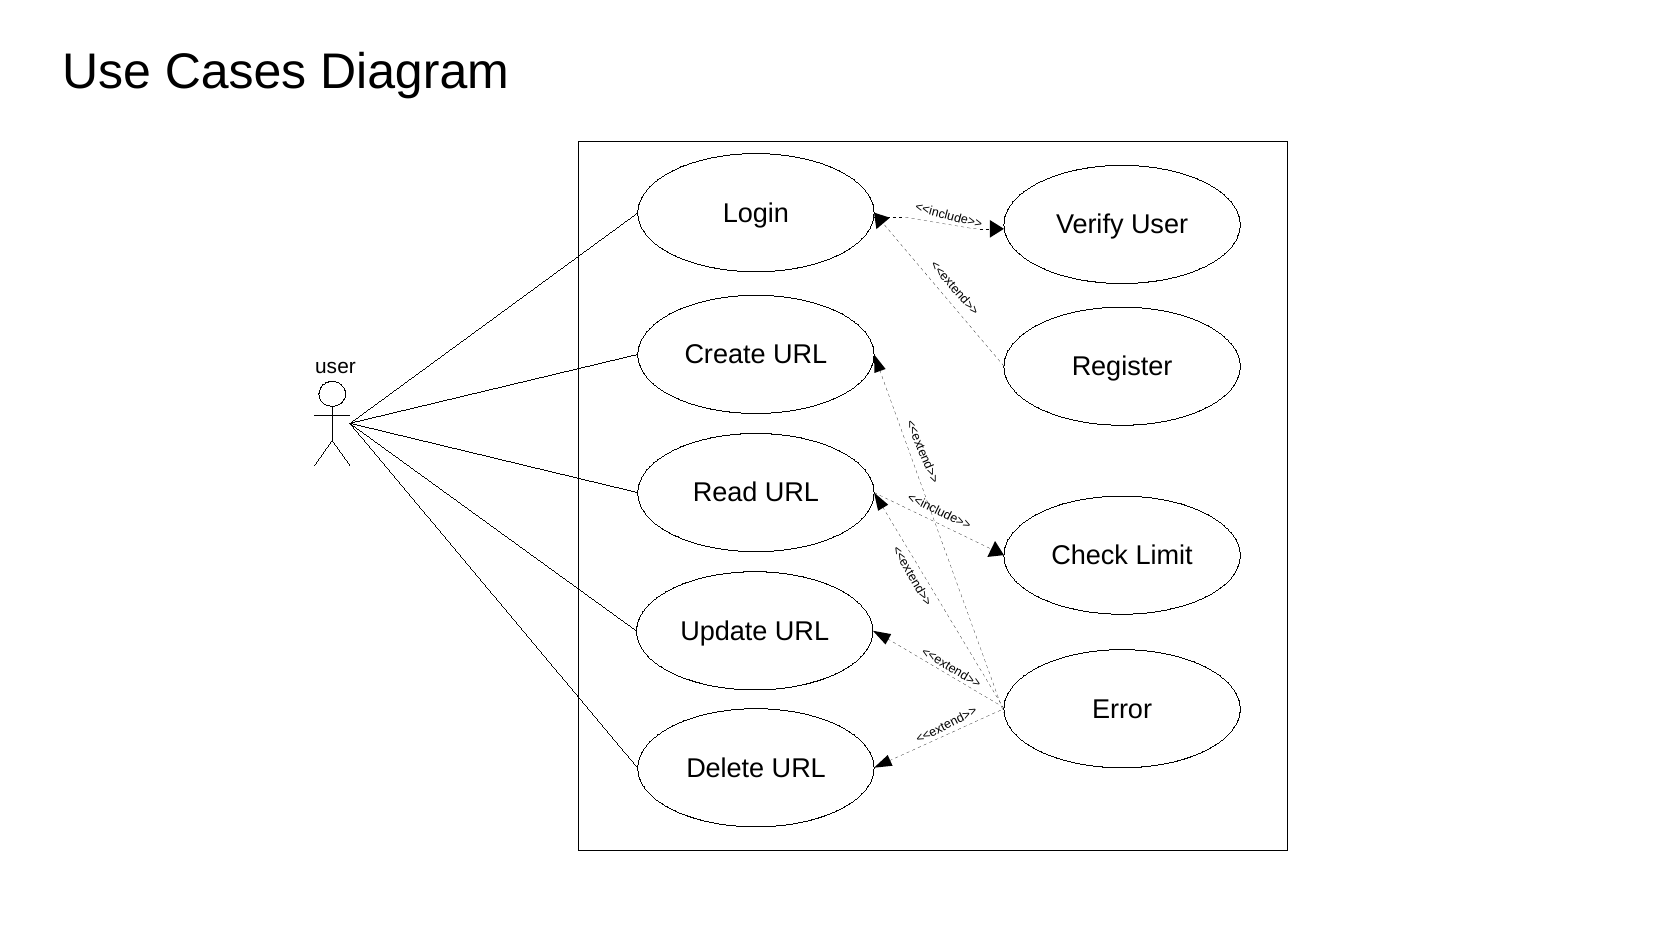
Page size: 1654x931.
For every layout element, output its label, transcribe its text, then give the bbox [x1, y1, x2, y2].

text_box Use Cases Diagram [47, 35, 1607, 107]
text_box <<extend>> [896, 687, 1004, 768]
text_box <<extend>> [882, 401, 957, 510]
text_box <<extend>> [905, 242, 1001, 344]
text_box Check Limit [1003, 496, 1241, 615]
text_box Create URL [637, 295, 875, 414]
text_box Error [1003, 649, 1241, 768]
text_box <<extend>> [867, 526, 952, 632]
text_box Login [637, 153, 875, 272]
text_box Update URL [636, 571, 873, 690]
text_box user [300, 347, 371, 386]
text_box Verify User [1003, 165, 1241, 284]
text_box Delete URL [637, 708, 875, 827]
text_box Read URL [637, 433, 875, 552]
text_box <<include>> [897, 188, 1001, 243]
text_box <<extend>> [897, 630, 1004, 701]
text_box <<include>> [884, 476, 993, 556]
text_box Register [1003, 307, 1241, 426]
